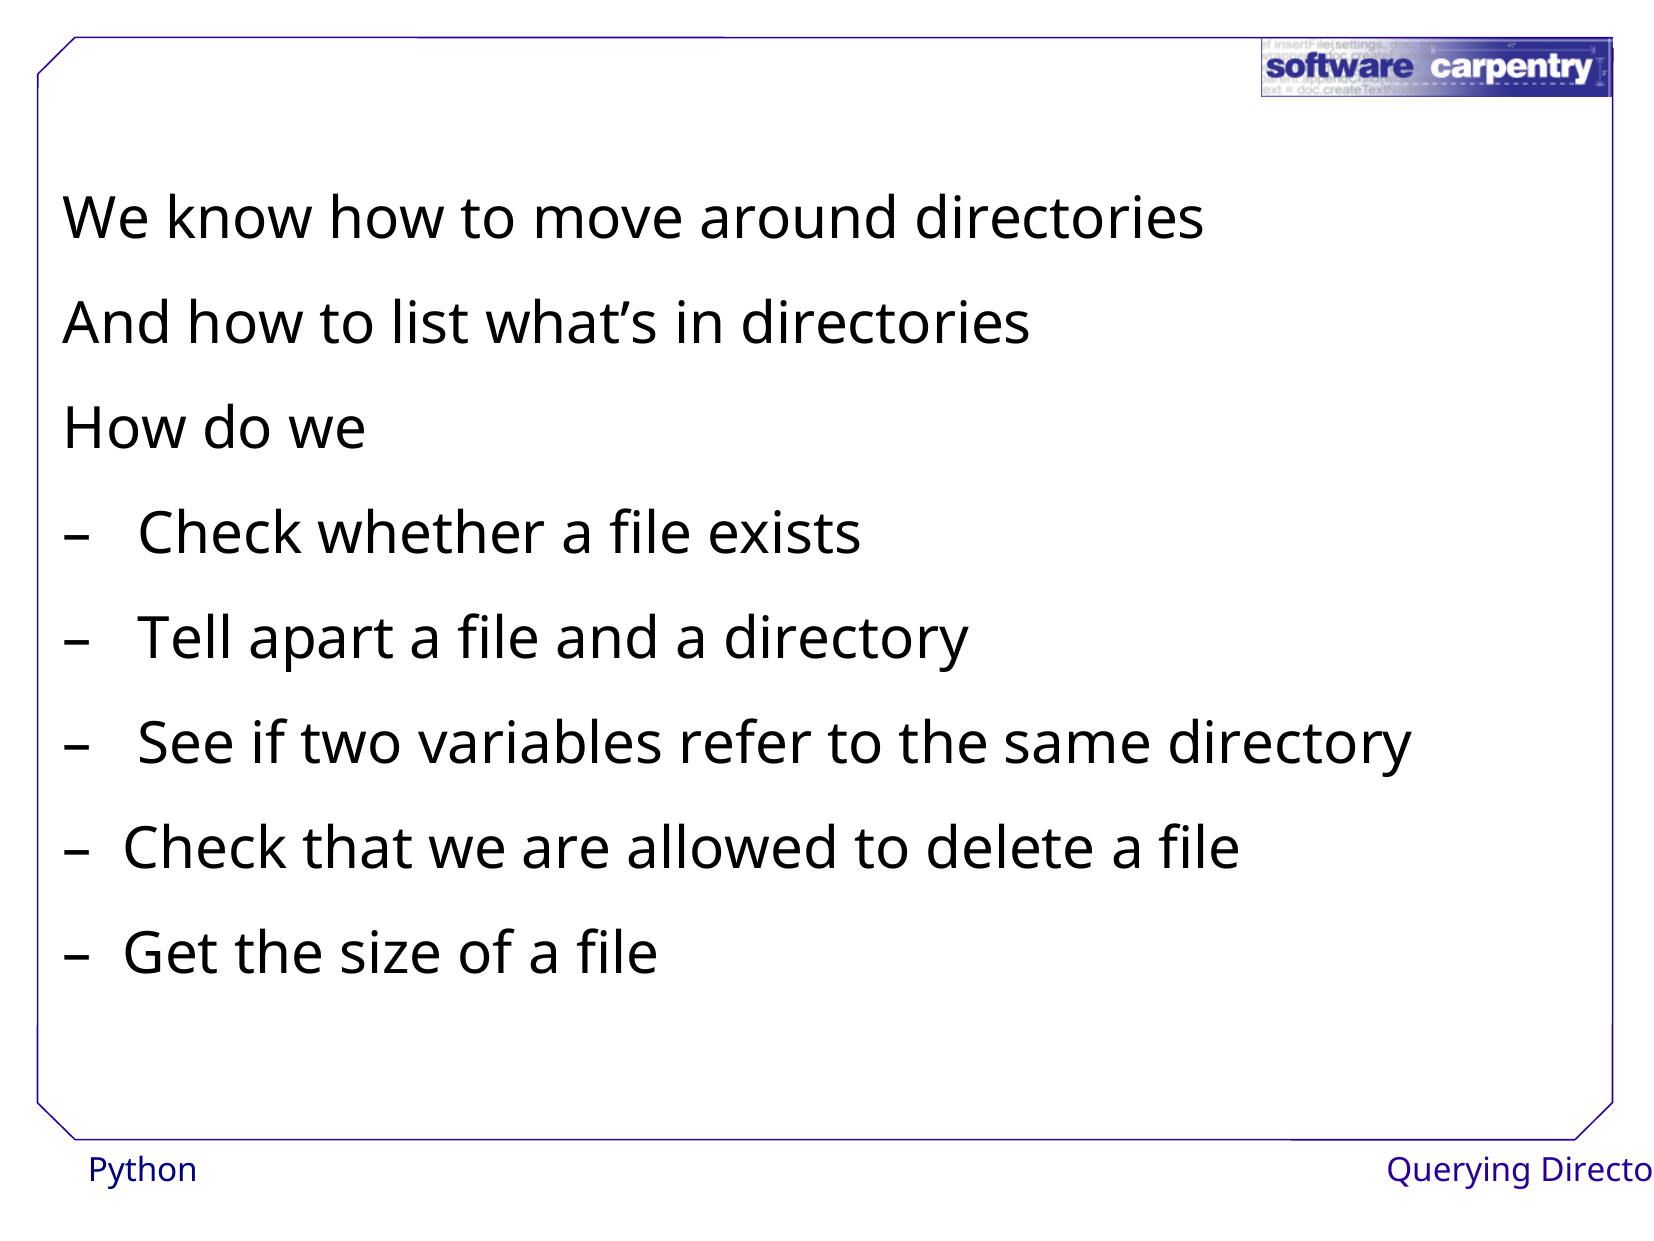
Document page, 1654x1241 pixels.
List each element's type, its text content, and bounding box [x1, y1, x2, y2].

picture [1261, 39, 1613, 97]
text_box We know how to move around directories And how to list what’s in directories How do we – Check whether a file exists – Tell apart a file and a directory – See if two variables refer to the same directory – Check that we are allowed to delete a file – Get the size of a file [48, 137, 1578, 993]
